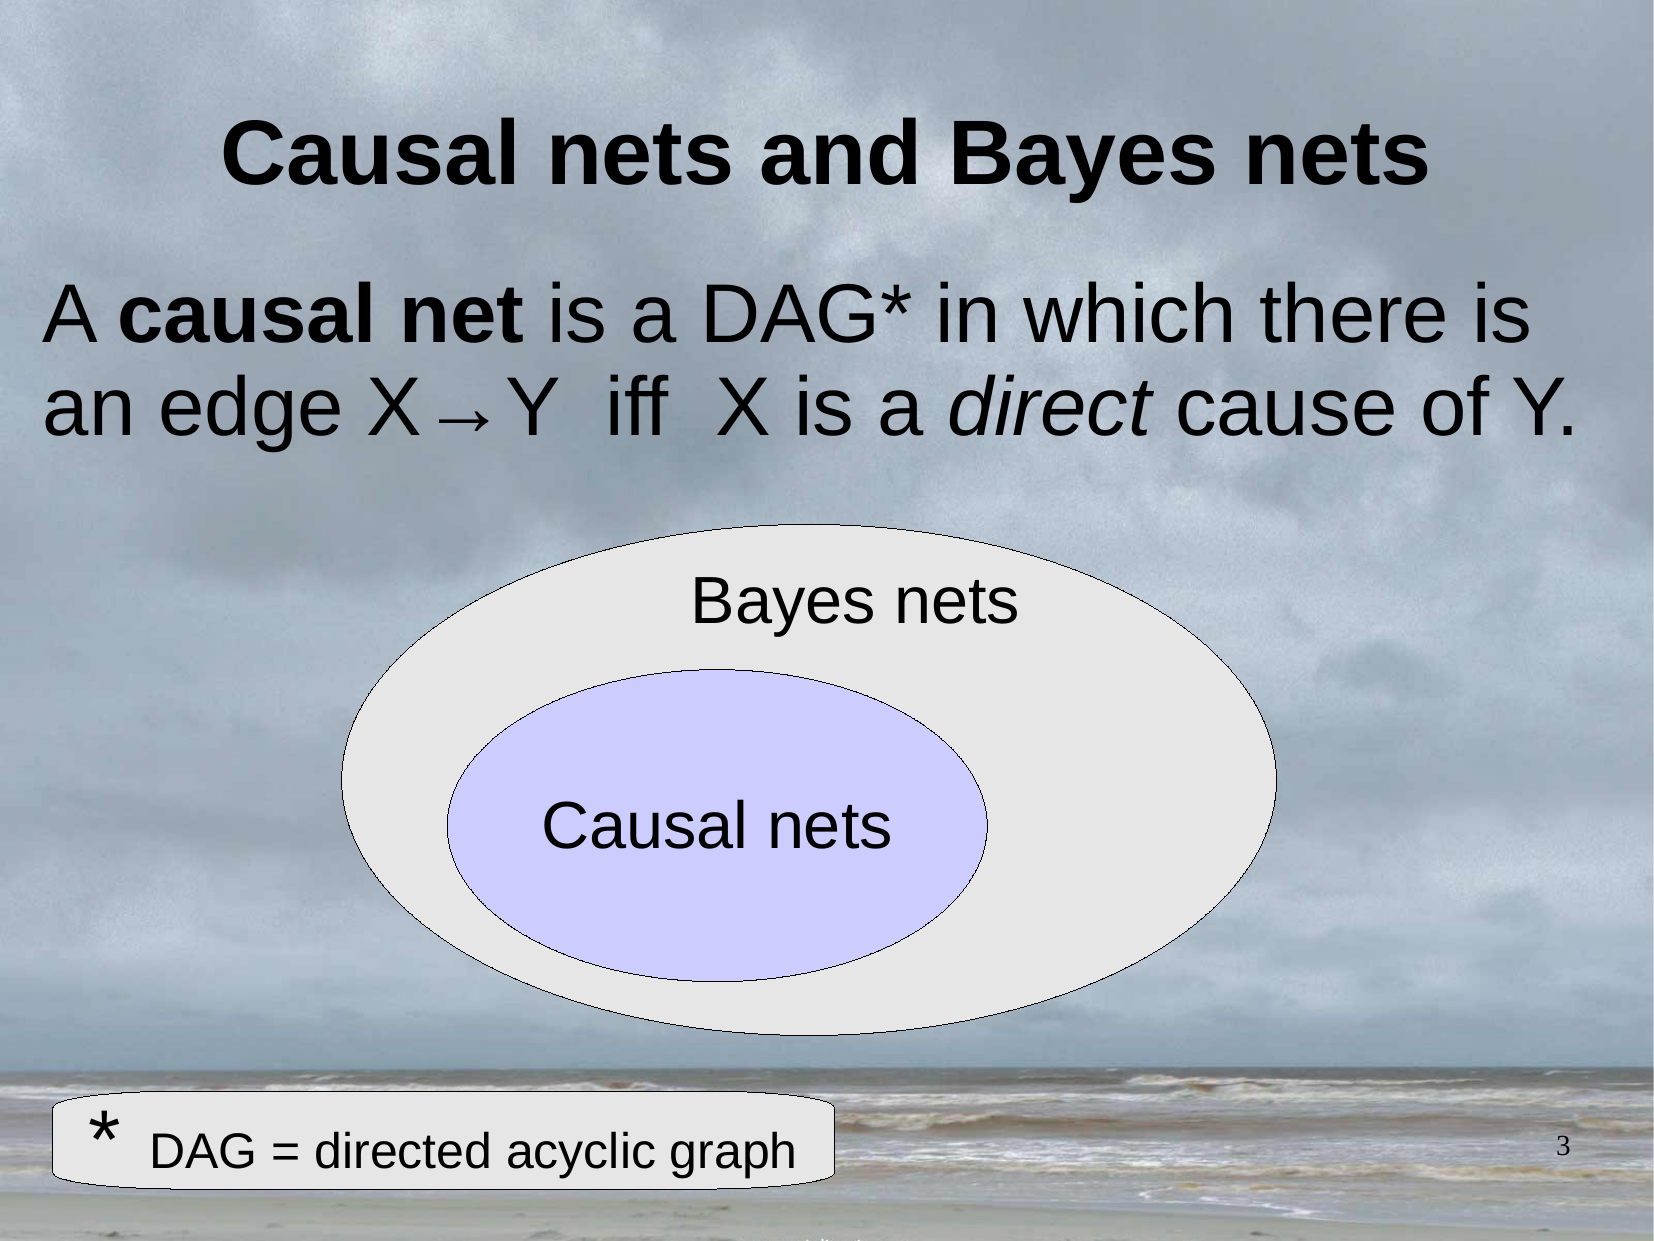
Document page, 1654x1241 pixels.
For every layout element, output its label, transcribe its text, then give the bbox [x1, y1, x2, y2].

text_box * DAG = directed acyclic graph [52, 1091, 835, 1190]
picture [0, 0, 1654, 1241]
text_box A causal net is a DAG* in which there is an edge X→Y iff X is a direct cause of Y. [42, 254, 1603, 467]
text_box Bayes nets [676, 555, 1049, 646]
text_box Causal nets [447, 669, 988, 982]
text_box [341, 524, 1277, 1036]
title Causal nets and Bayes nets [82, 56, 1571, 250]
